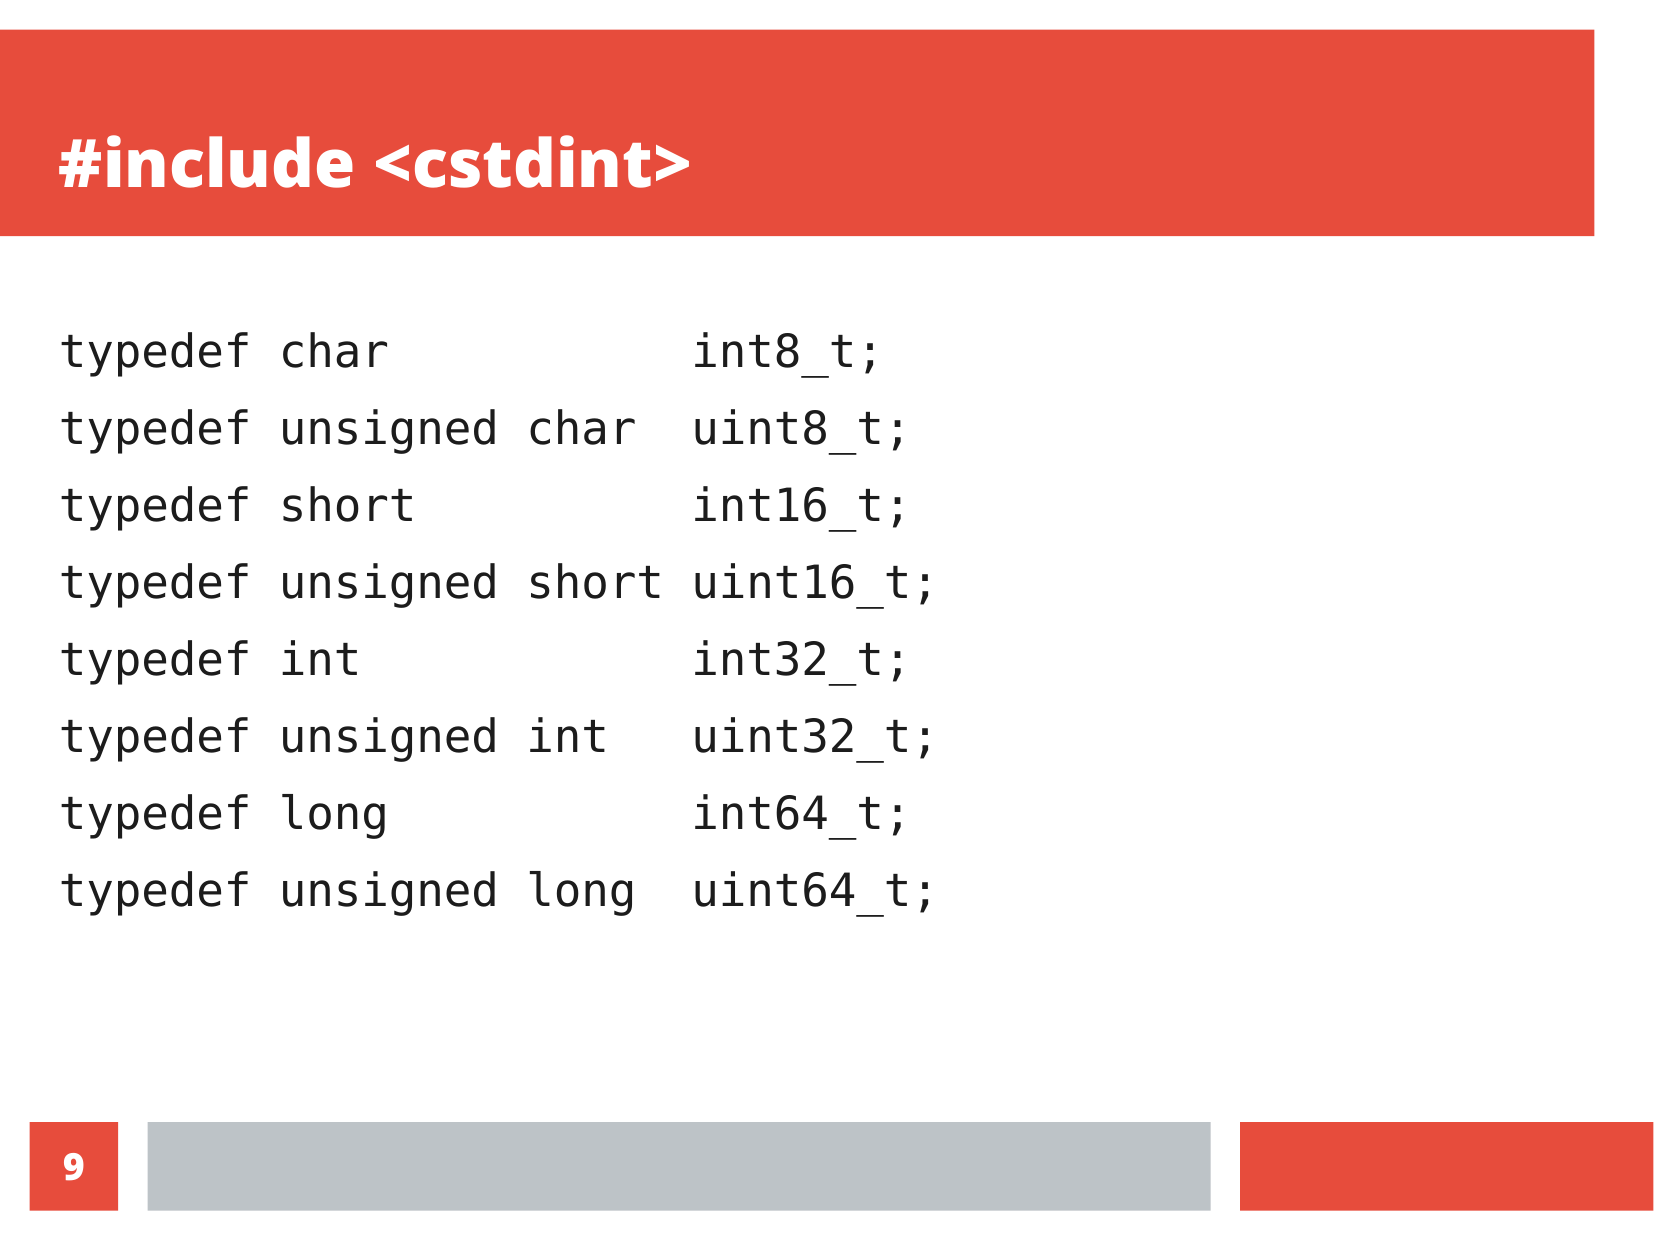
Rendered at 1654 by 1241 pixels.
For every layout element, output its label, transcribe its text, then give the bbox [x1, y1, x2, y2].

list typedef char int8_t; typedef unsigned char uint8_t; typedef short int16_t; typedef unsigned short uint16_t; typedef int int32_t; typedef unsigned int uint32_t; typedef long int64_t; typedef unsigned long uint64_t; [59, 324, 1565, 1093]
title #include <cstdint> [59, 59, 1595, 207]
